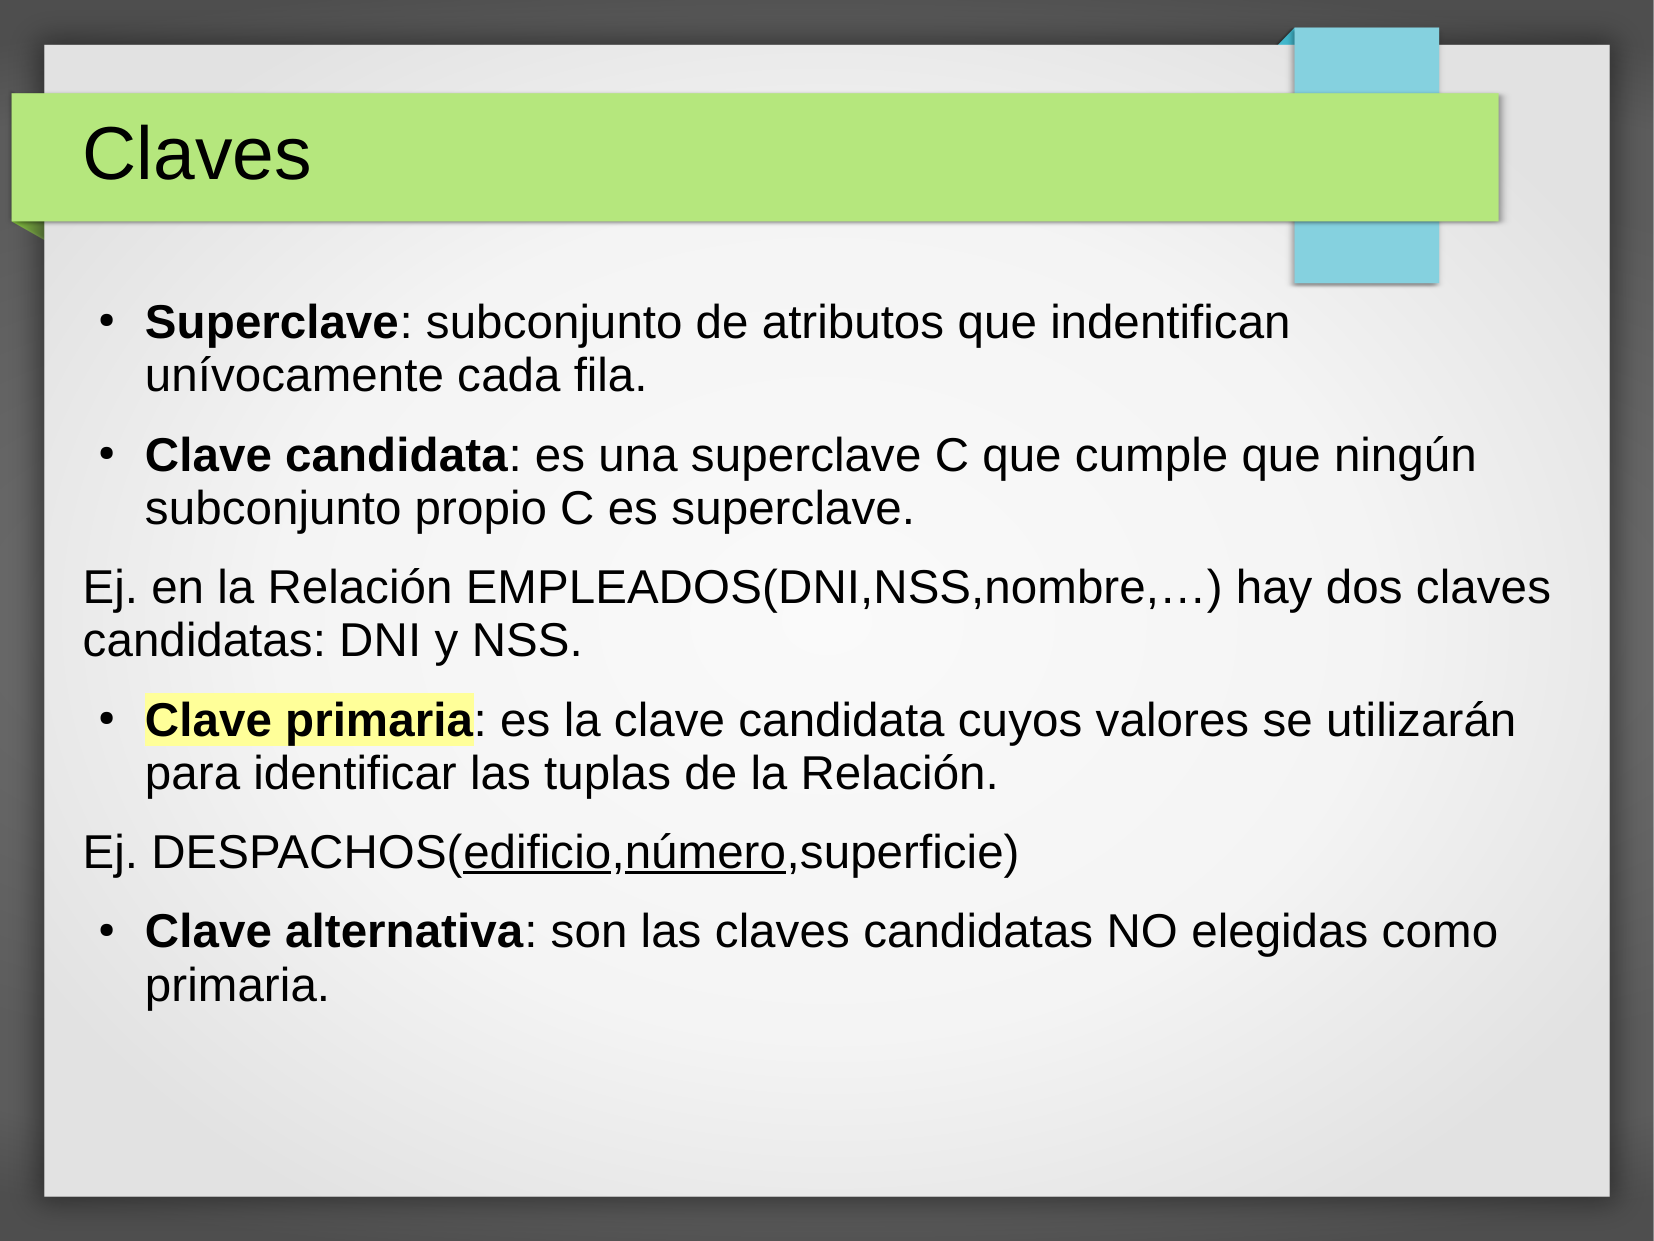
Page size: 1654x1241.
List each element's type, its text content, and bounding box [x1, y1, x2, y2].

title Claves [82, 94, 1264, 213]
picture [0, 0, 1654, 1241]
list Superclave: subconjunto de atributos que indentifican unívocamente cada fila. Clave candidata: es una superclave C que cumple que ningún subconjunto propio C es superclave. Ej. en la Relación EMPLEADOS(DNI,NSS,nombre,…) hay dos claves candidatas: DNI y NSS. Clave primaria: es la clave candidata cuyos valores se utilizarán para identificar las tuplas de la Relación. Ej. DESPACHOS(edificio,número,superficie) Clave alternativa: son las claves candidatas NO elegidas como primaria. [82, 295, 1571, 1015]
